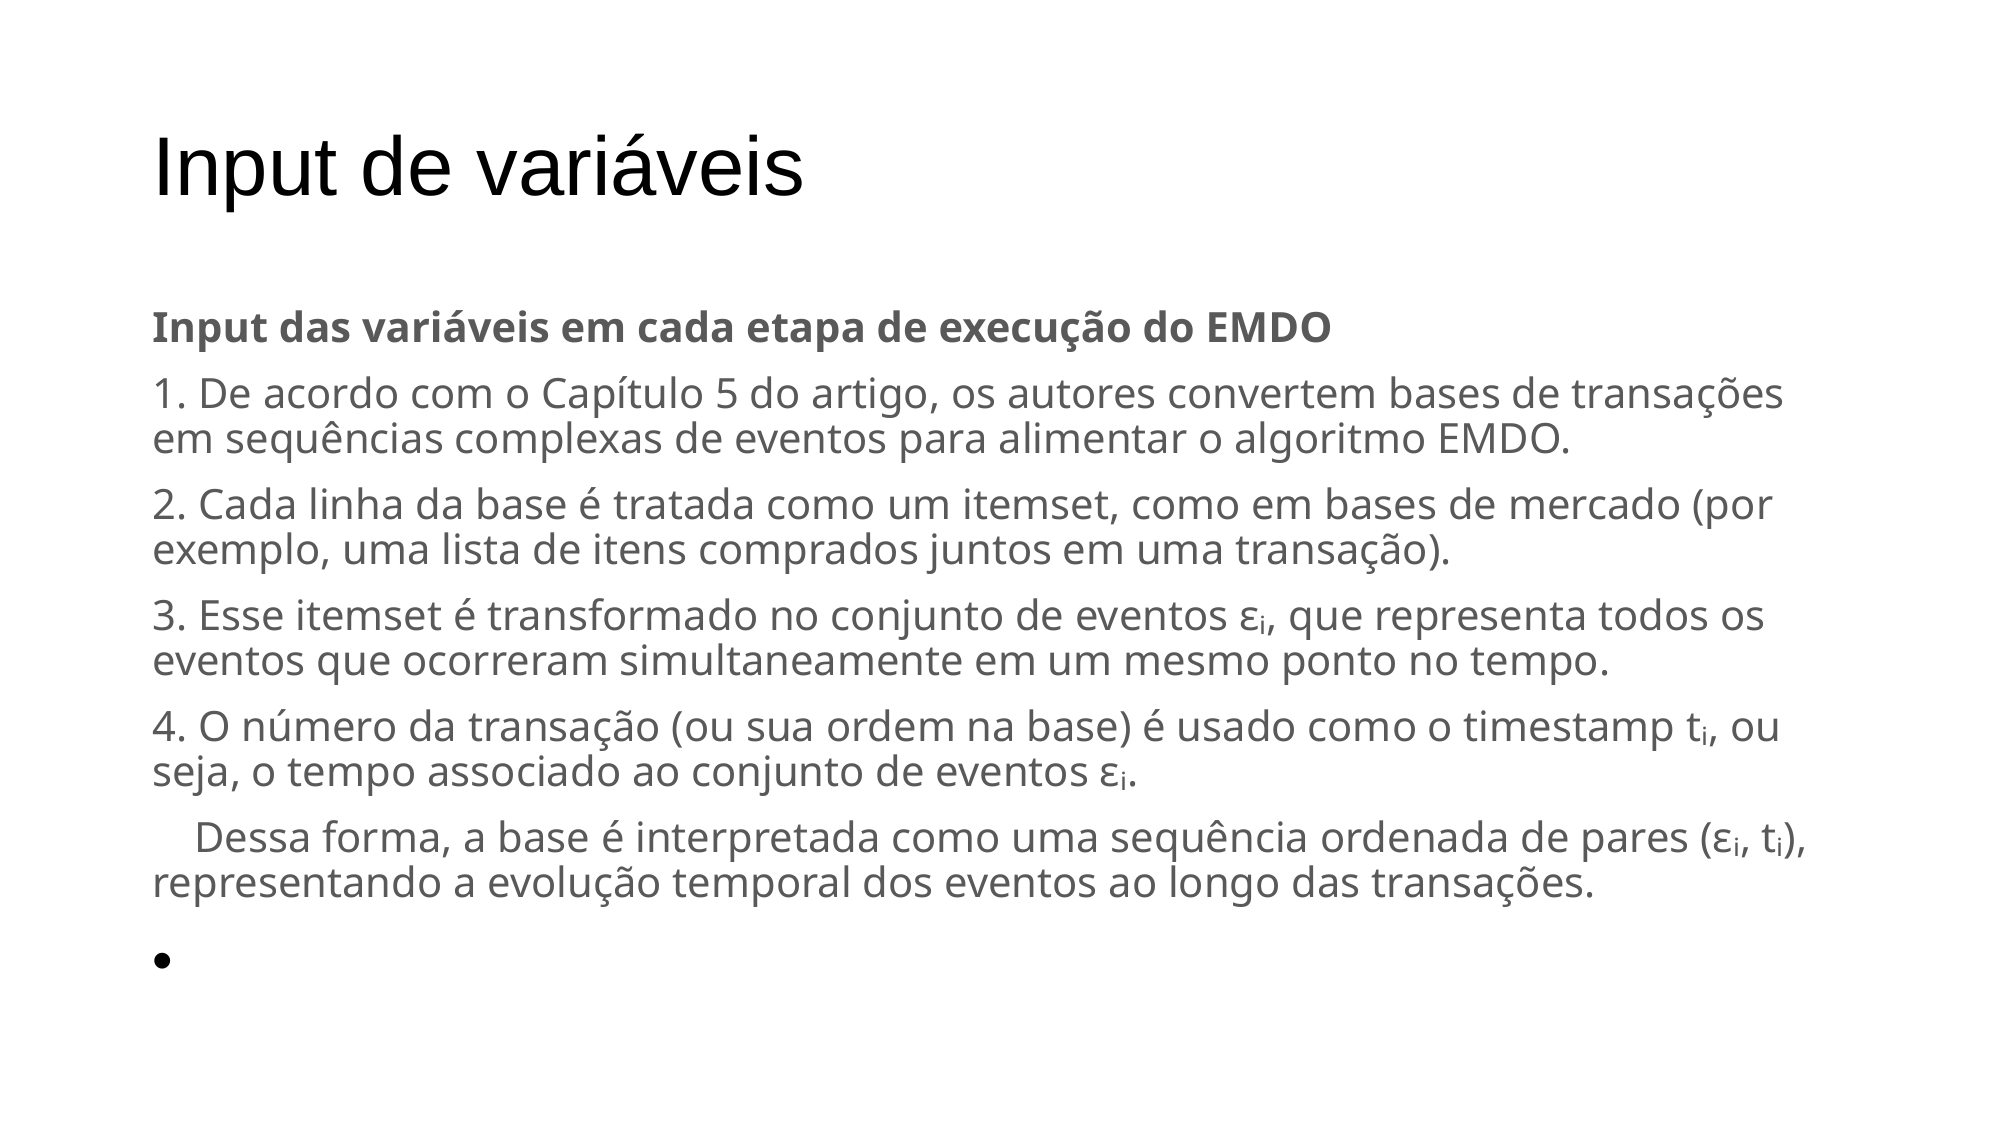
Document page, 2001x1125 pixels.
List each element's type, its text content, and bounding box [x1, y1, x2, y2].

list Input das variáveis em cada etapa de execução do EMDO 1. De acordo com o Capítulo 5 do artigo, os autores convertem bases de transações em sequências complexas de eventos para alimentar o algoritmo EMDO. 2. Cada linha da base é tratada como um itemset, como em bases de mercado (por exemplo, uma lista de itens comprados juntos em uma transação). 3. Esse itemset é transformado no conjunto de eventos εᵢ, que representa todos os eventos que ocorreram simultaneamente em um mesmo ponto no tempo. 4. O número da transação (ou sua ordem na base) é usado como o timestamp tᵢ, ou seja, o tempo associado ao conjunto de eventos εᵢ. Dessa forma, a base é interpretada como uma sequência ordenada de pares (εᵢ, tᵢ), representando a evolução temporal dos eventos ao longo das transações. [137, 299, 1863, 1014]
title Input de variáveis [137, 59, 1863, 278]
